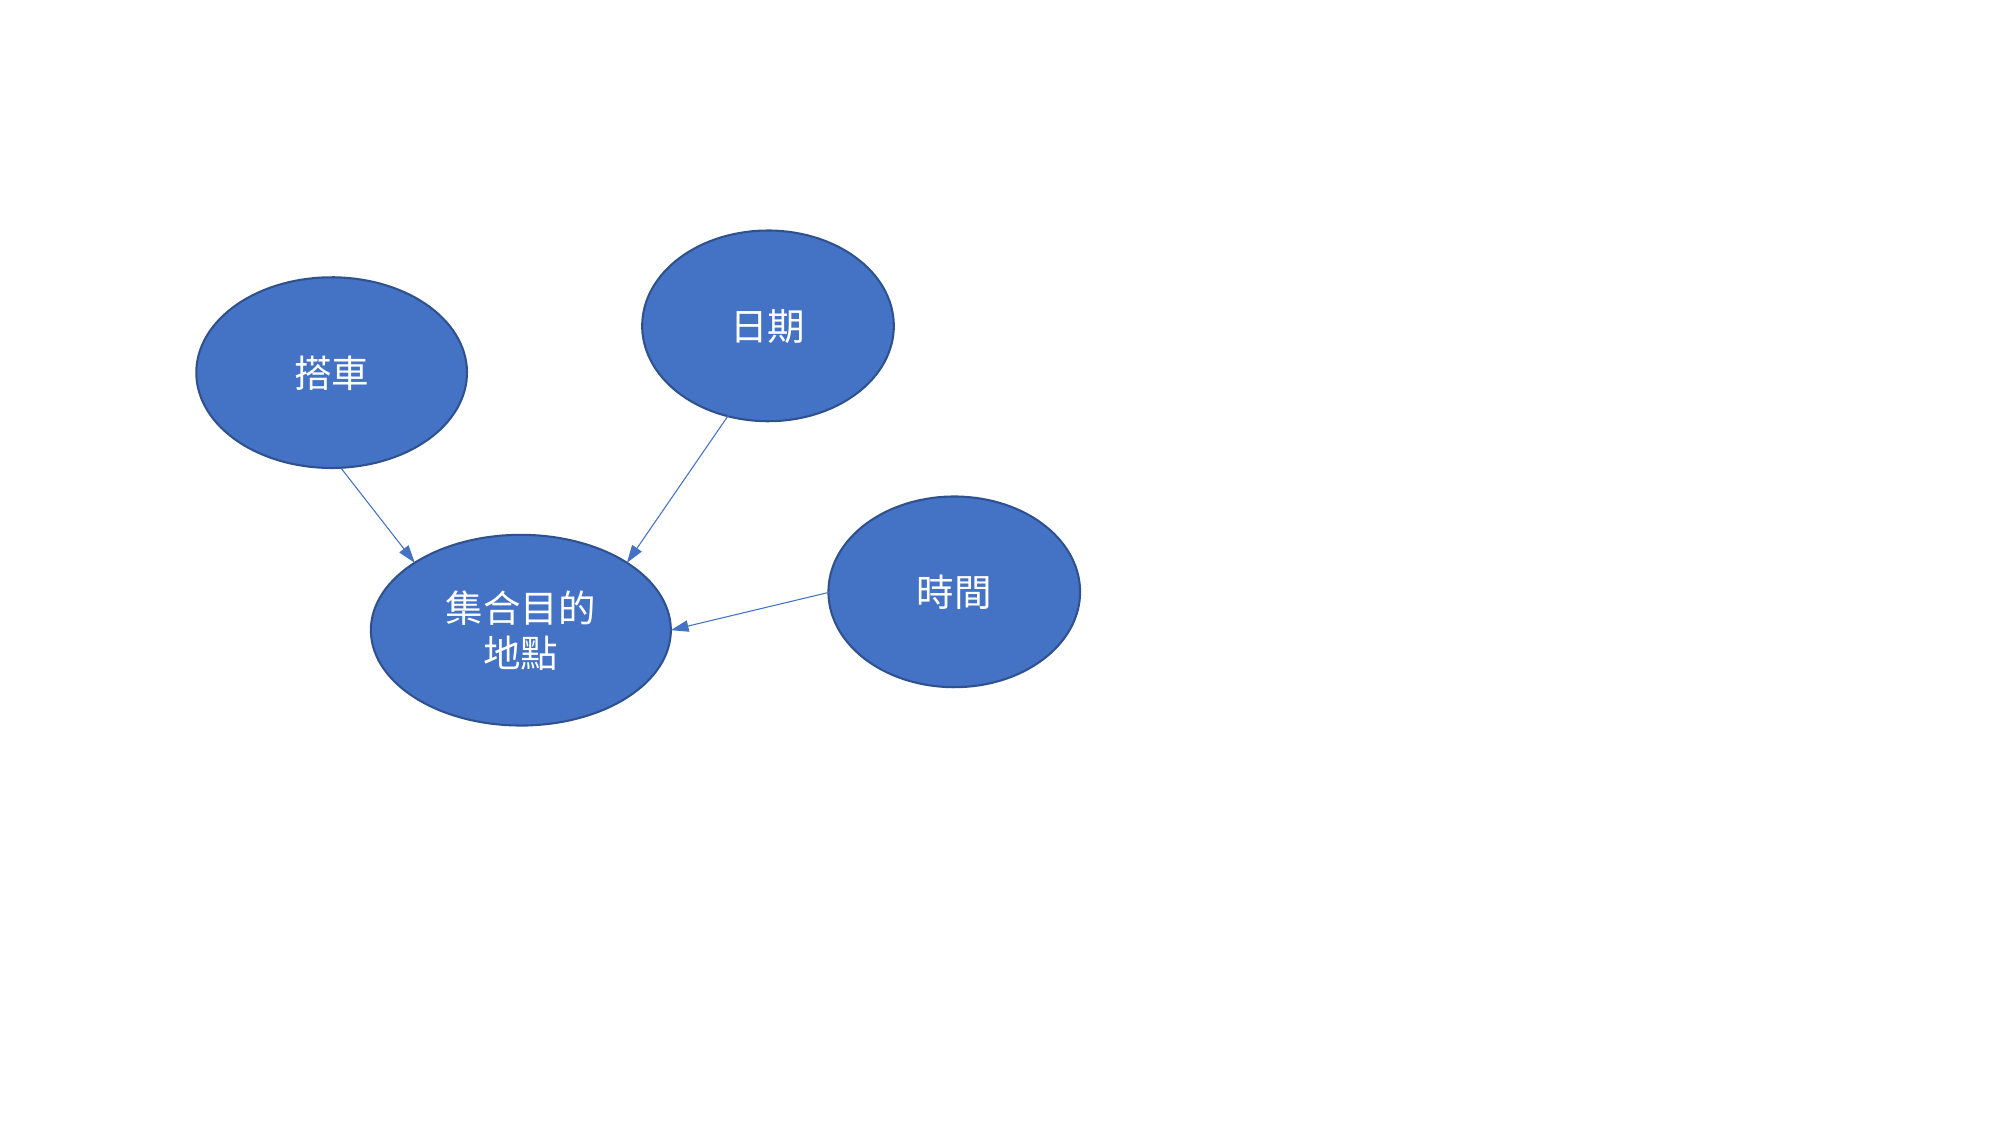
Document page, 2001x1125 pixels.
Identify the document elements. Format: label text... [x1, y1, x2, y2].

text_box 搭車 [196, 277, 468, 469]
text_box 日期 [642, 230, 894, 422]
text_box 時間 [828, 496, 1081, 688]
text_box 集合目的地點 [370, 534, 671, 726]
